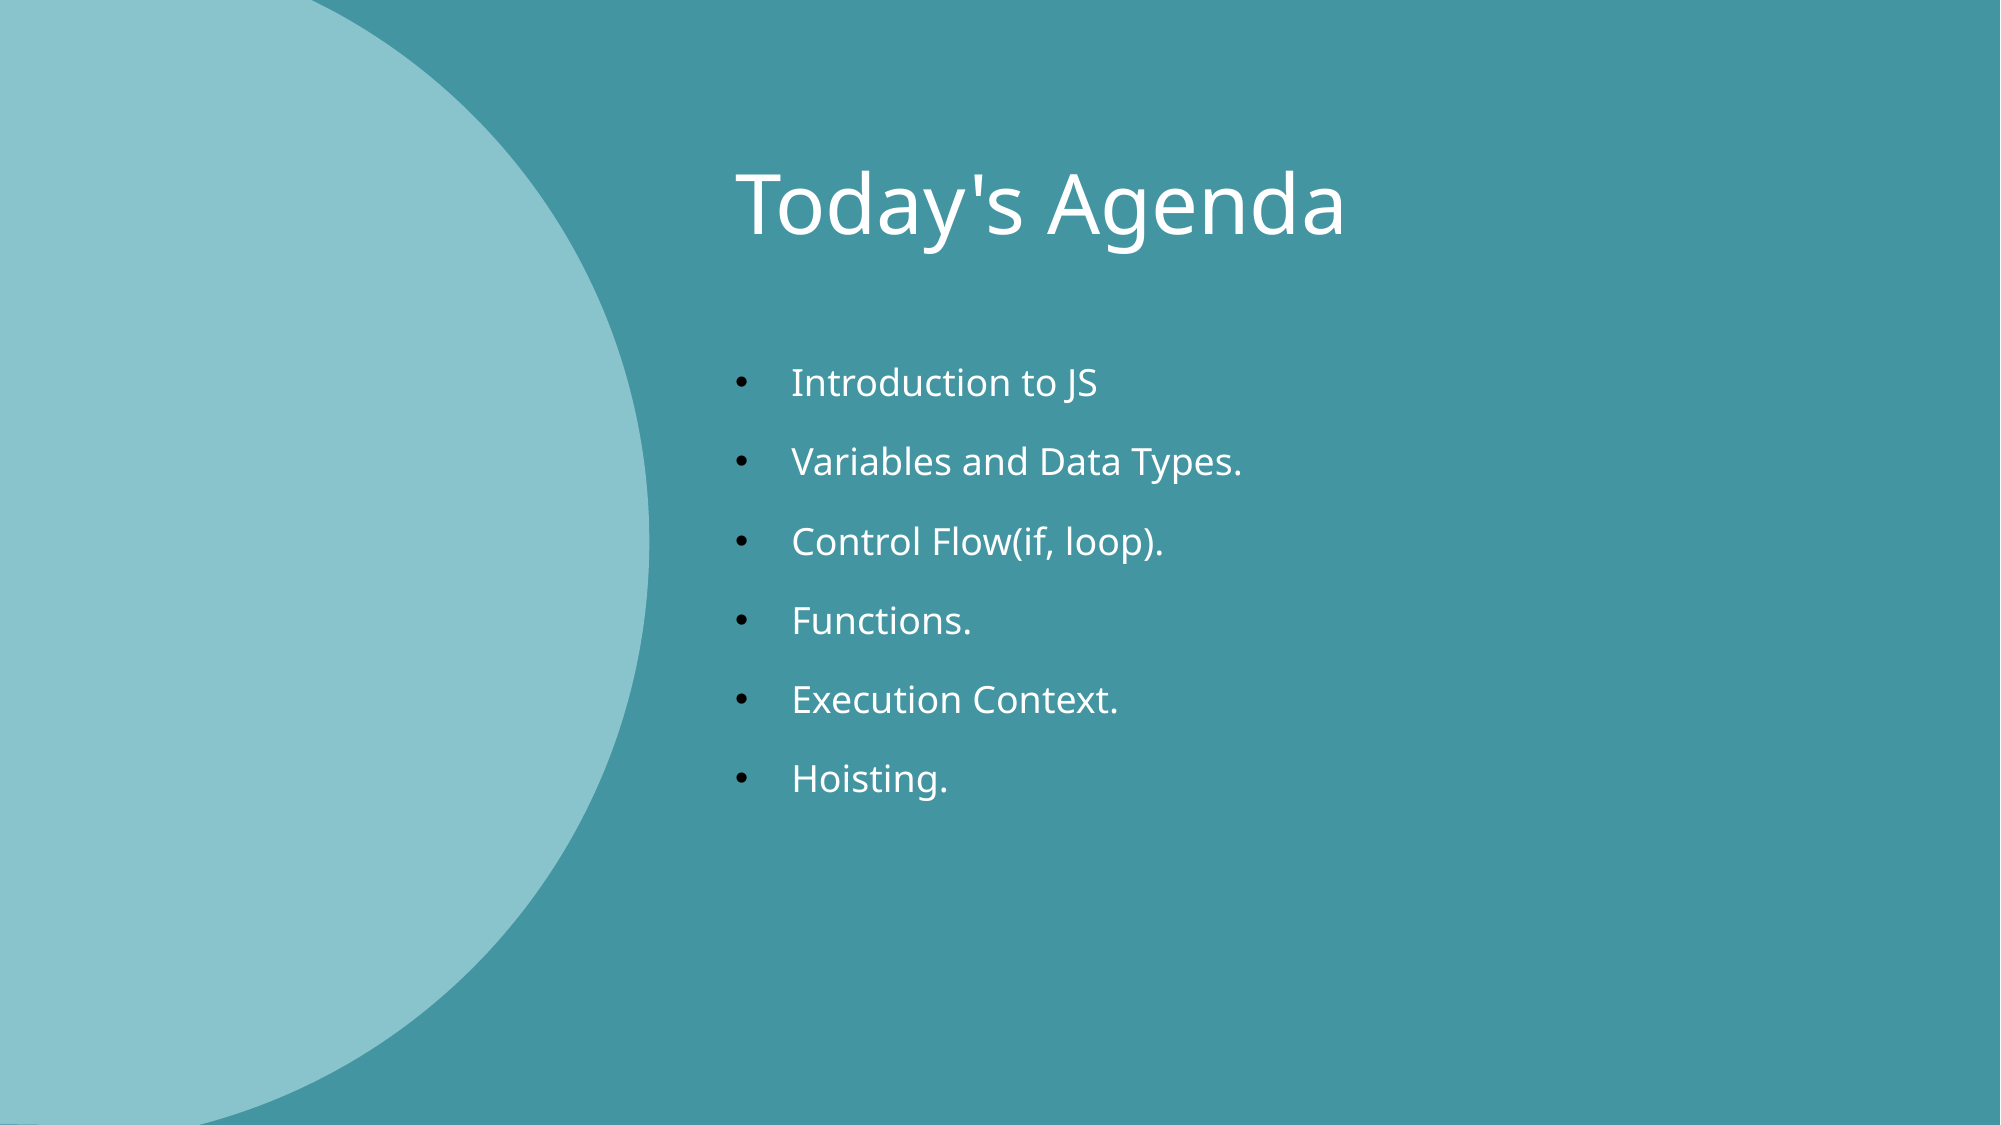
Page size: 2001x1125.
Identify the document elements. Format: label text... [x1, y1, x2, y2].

list Introduction to JS Variables and Data Types. Control Flow(if, loop). Functions. Execution Context. Hoisting. [720, 317, 1846, 1013]
title Today's Agenda [720, 155, 1846, 263]
text_box [0, 0, 650, 1125]
